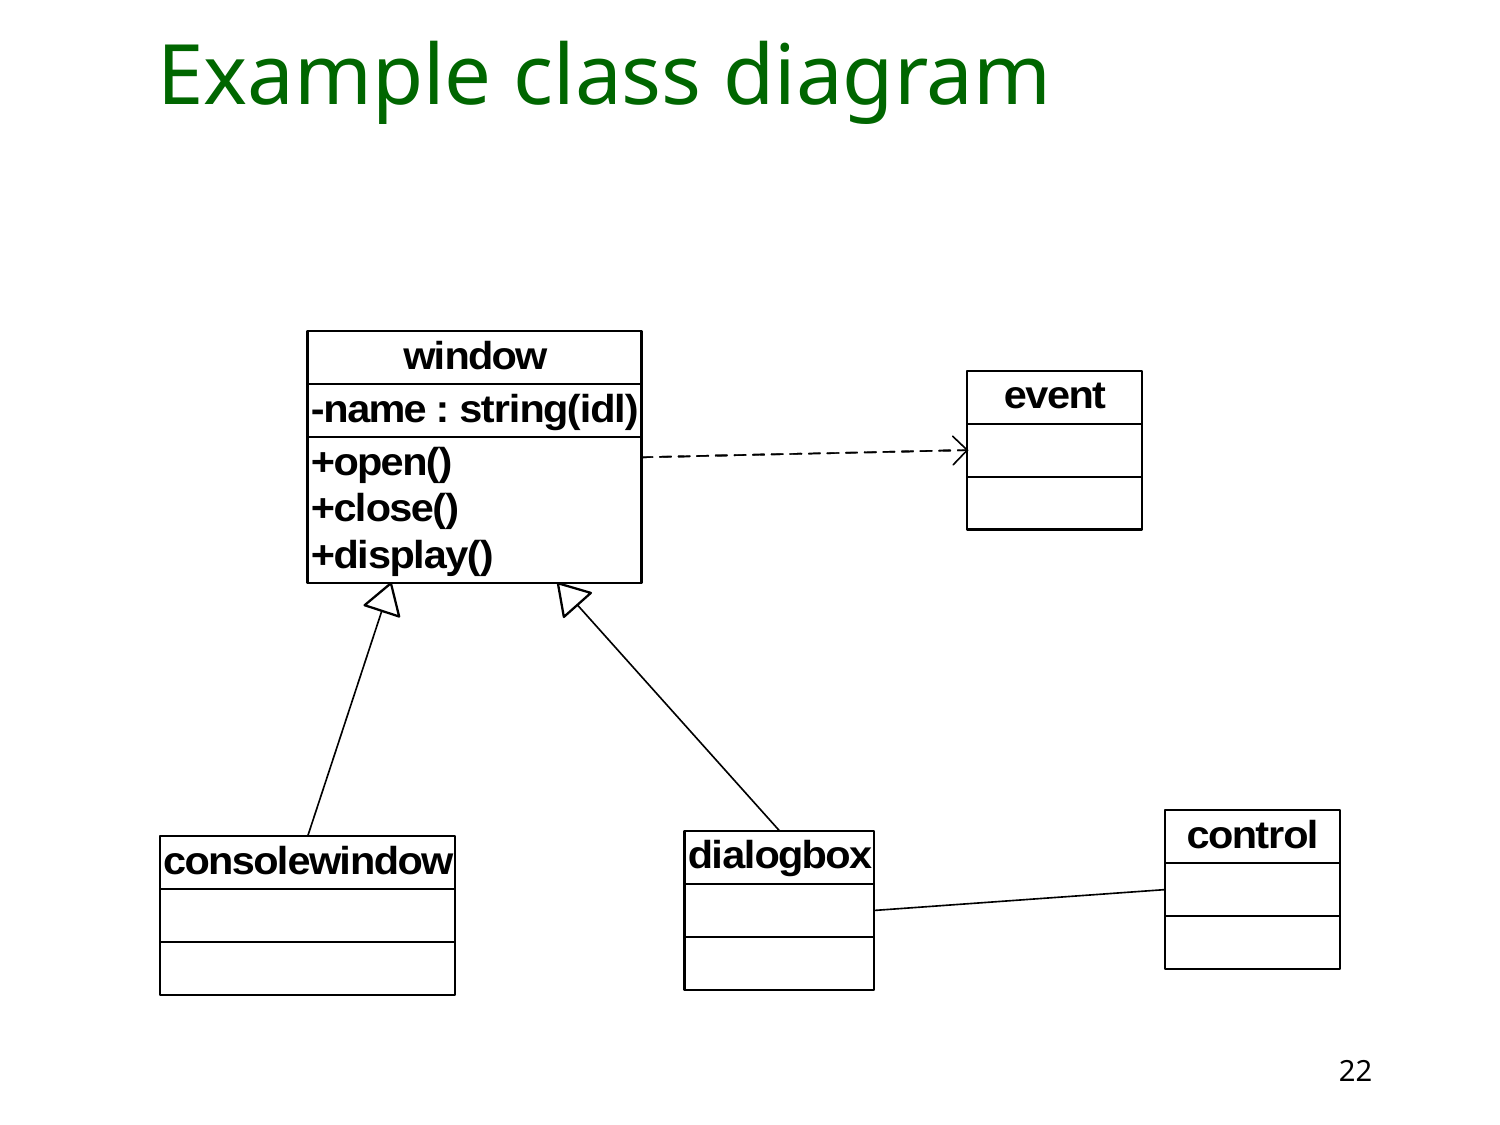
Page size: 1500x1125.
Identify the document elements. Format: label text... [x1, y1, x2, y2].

title Example class diagram [142, 12, 1482, 129]
chart [155, 324, 1345, 1000]
slide_number <number> [1074, 1025, 1388, 1100]
